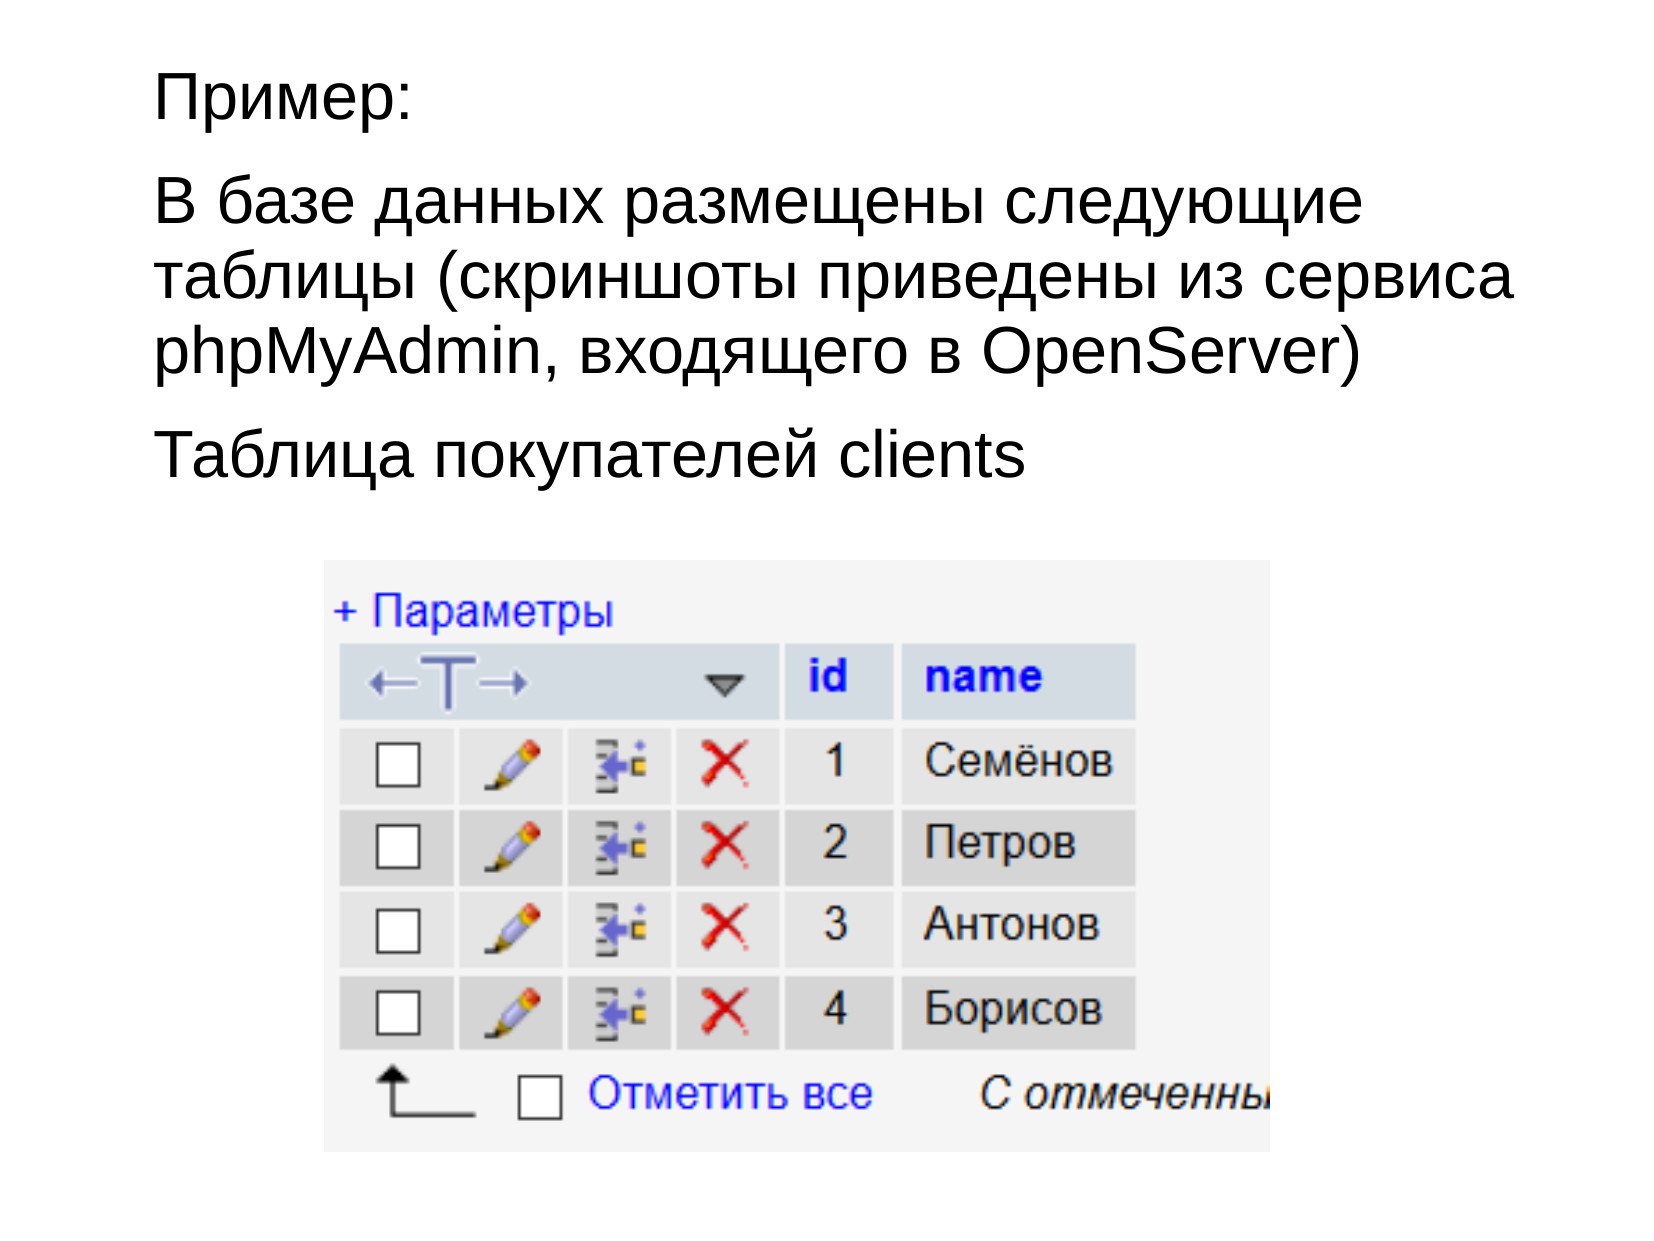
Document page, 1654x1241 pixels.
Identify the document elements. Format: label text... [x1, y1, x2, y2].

list Пример: В базе данных размещены следующие таблицы (скриншоты приведены из сервиса phpMyAdmin, входящего в OpenServer) Таблица покупателей clients [82, 59, 1571, 532]
picture [324, 560, 1270, 1152]
